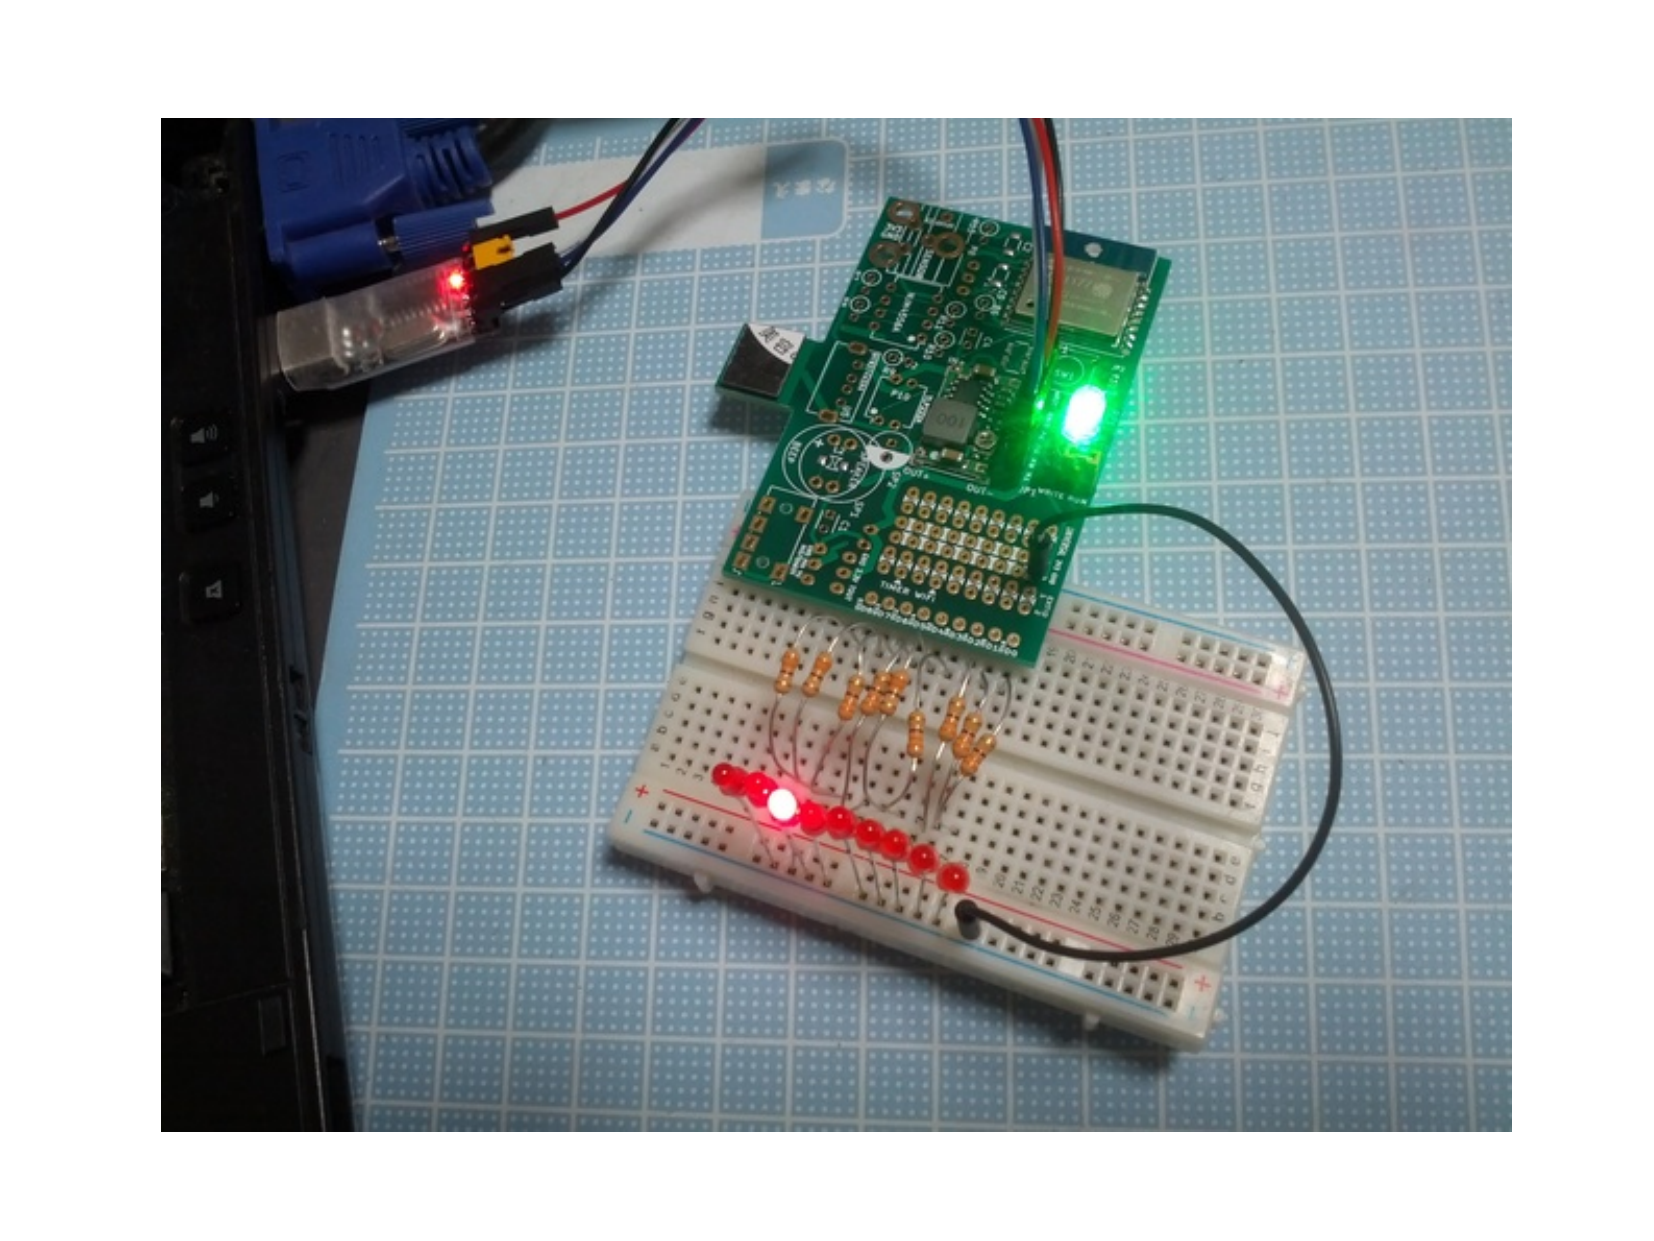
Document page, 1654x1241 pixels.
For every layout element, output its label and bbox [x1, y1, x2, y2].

picture [161, 118, 1512, 1132]
